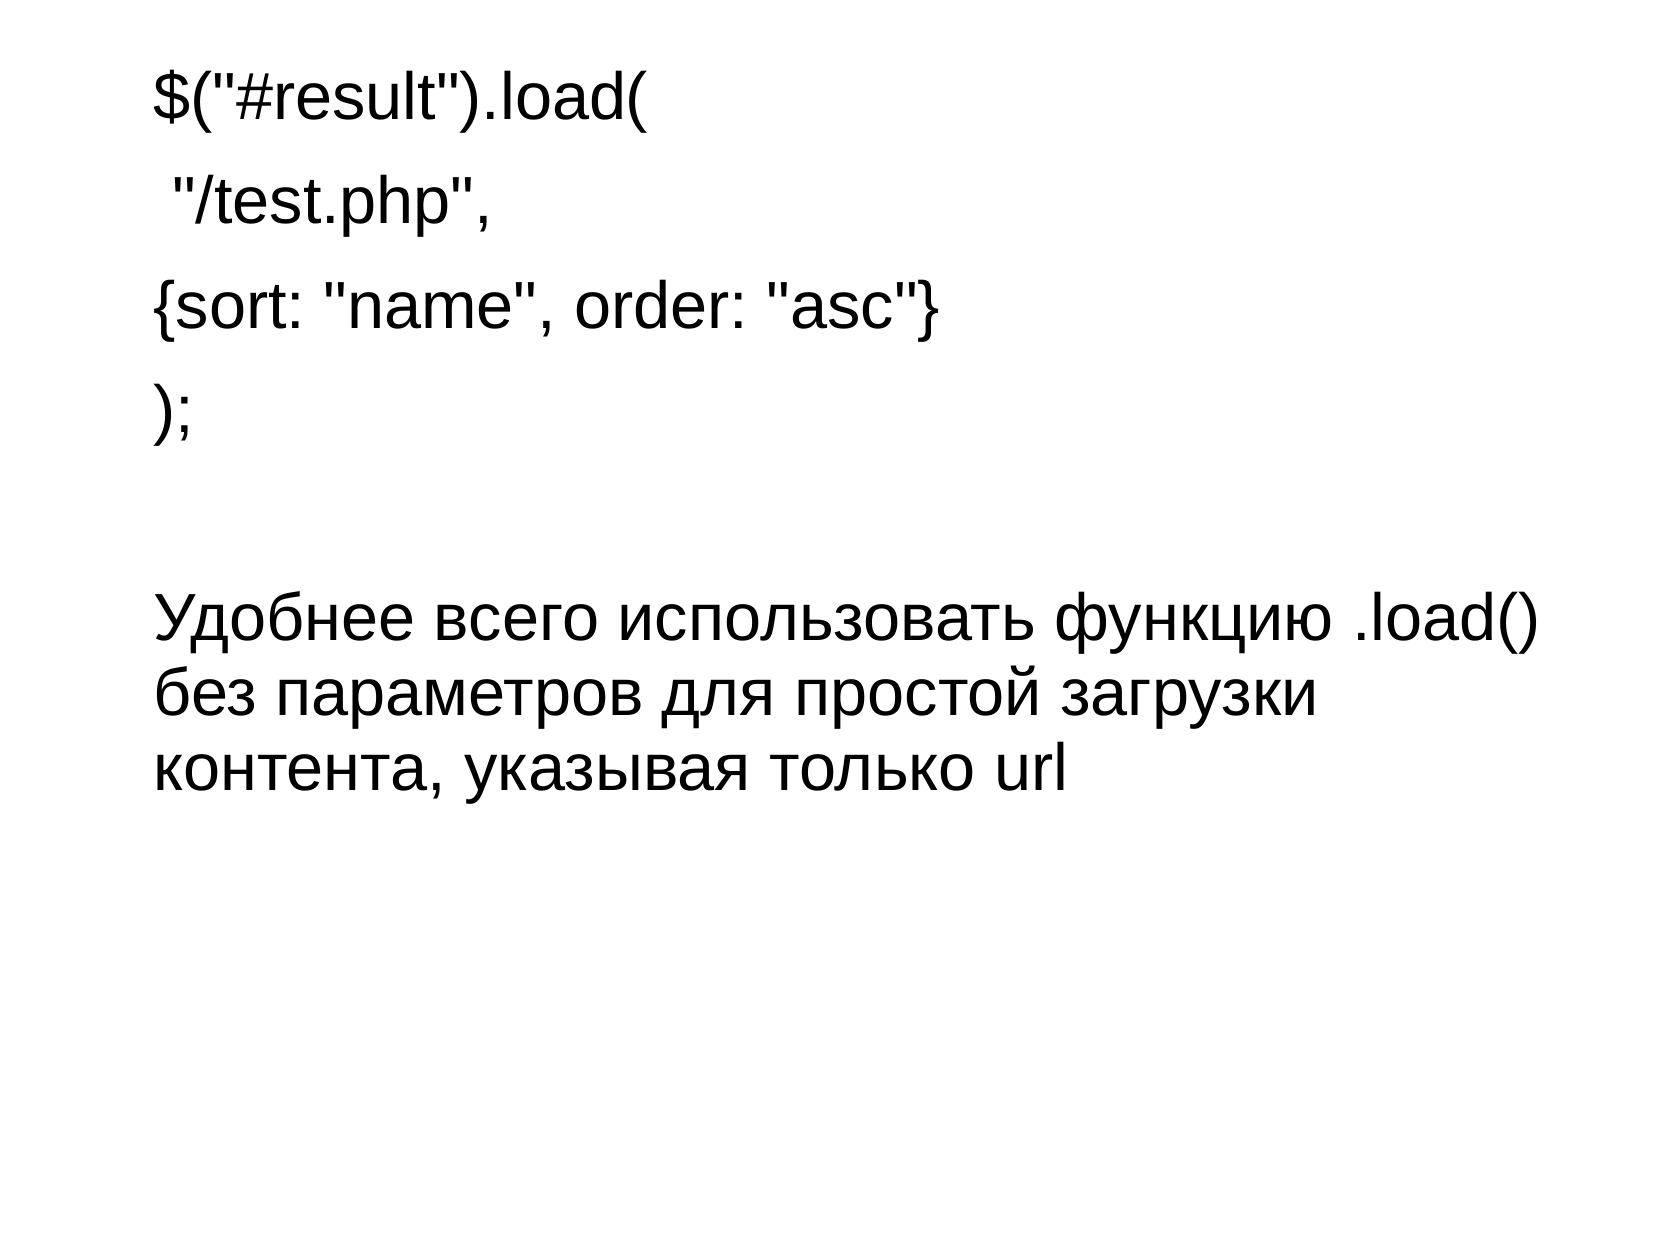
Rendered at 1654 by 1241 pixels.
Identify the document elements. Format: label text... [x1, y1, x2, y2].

list $("#result").load( "/test.php", {sort: "name", order: "asc"} ); Удобнее всего использовать функцию .load() без параметров для простой загрузки контента, указывая только url [82, 58, 1571, 1109]
